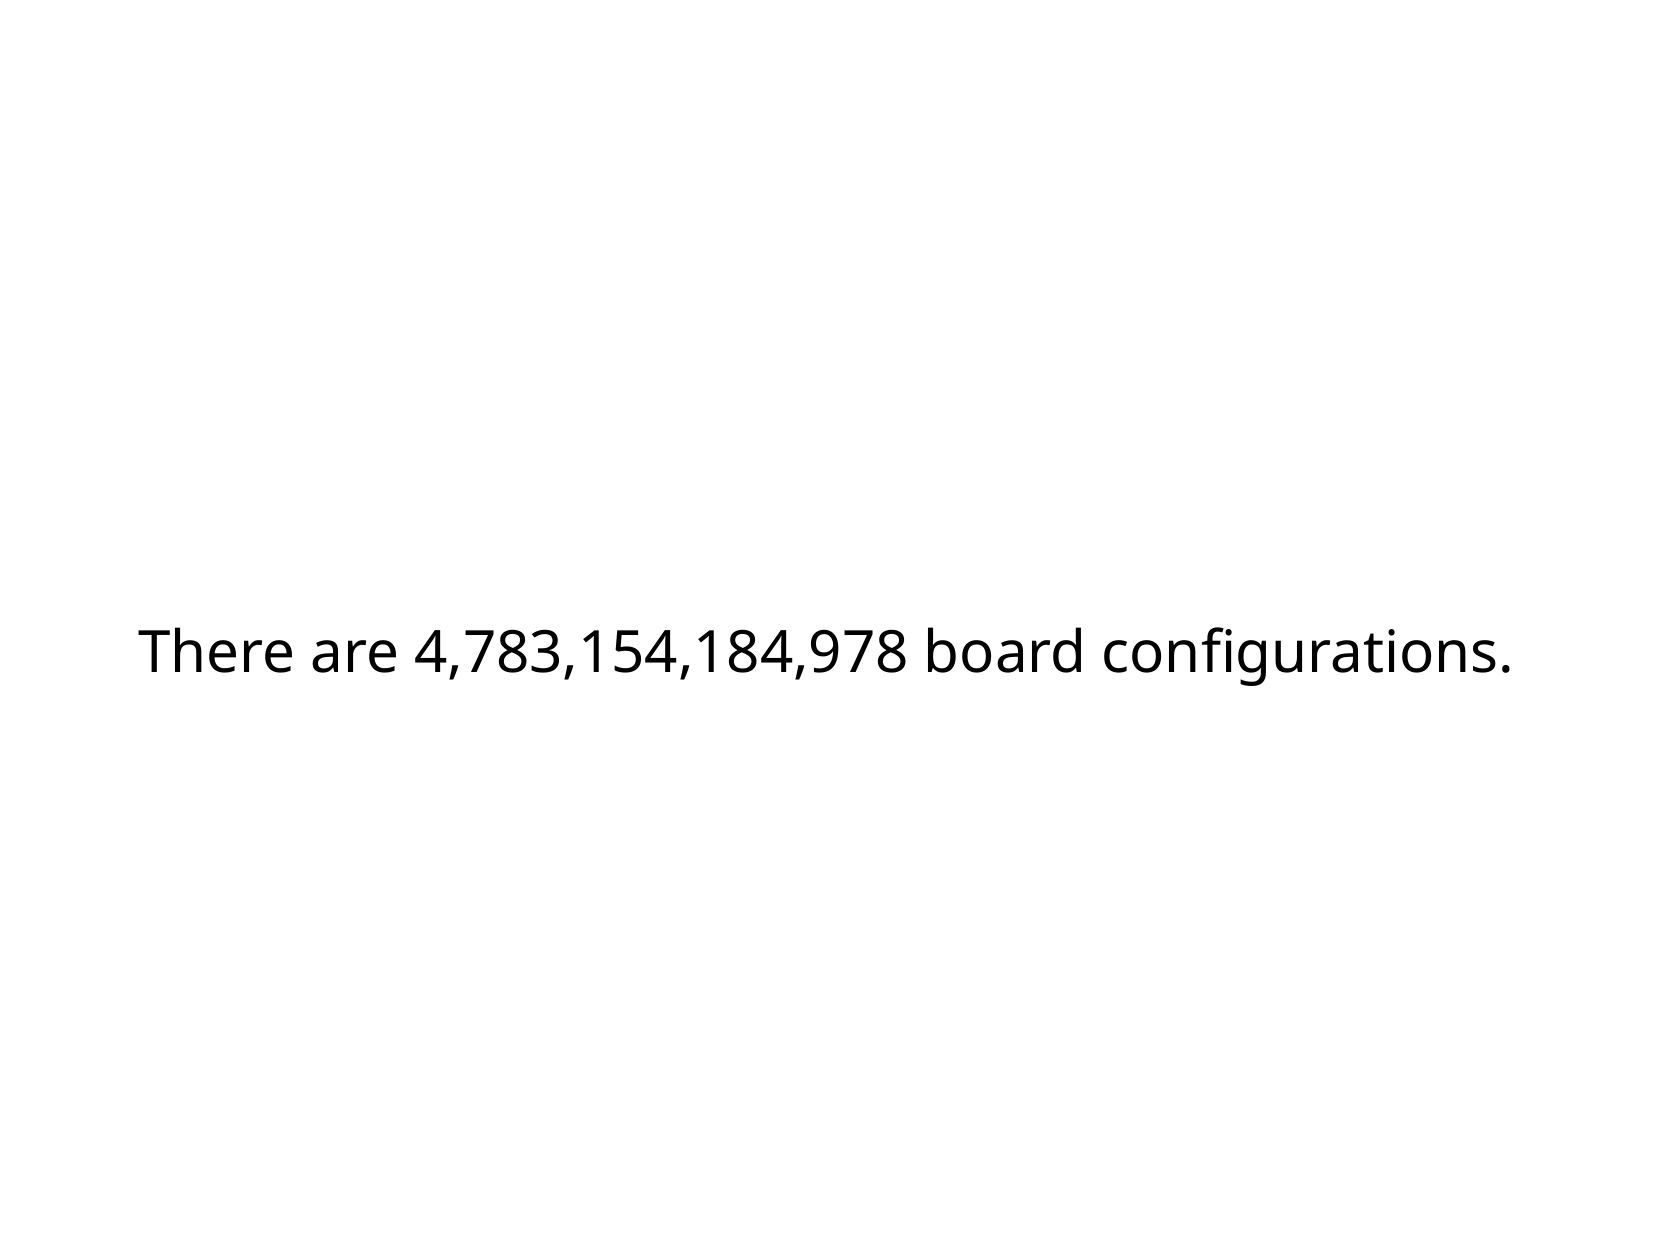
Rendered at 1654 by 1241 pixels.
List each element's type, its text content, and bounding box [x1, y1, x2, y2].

subtitle There are 4,783,154,184,978 board configurations. [82, 290, 1571, 1010]
